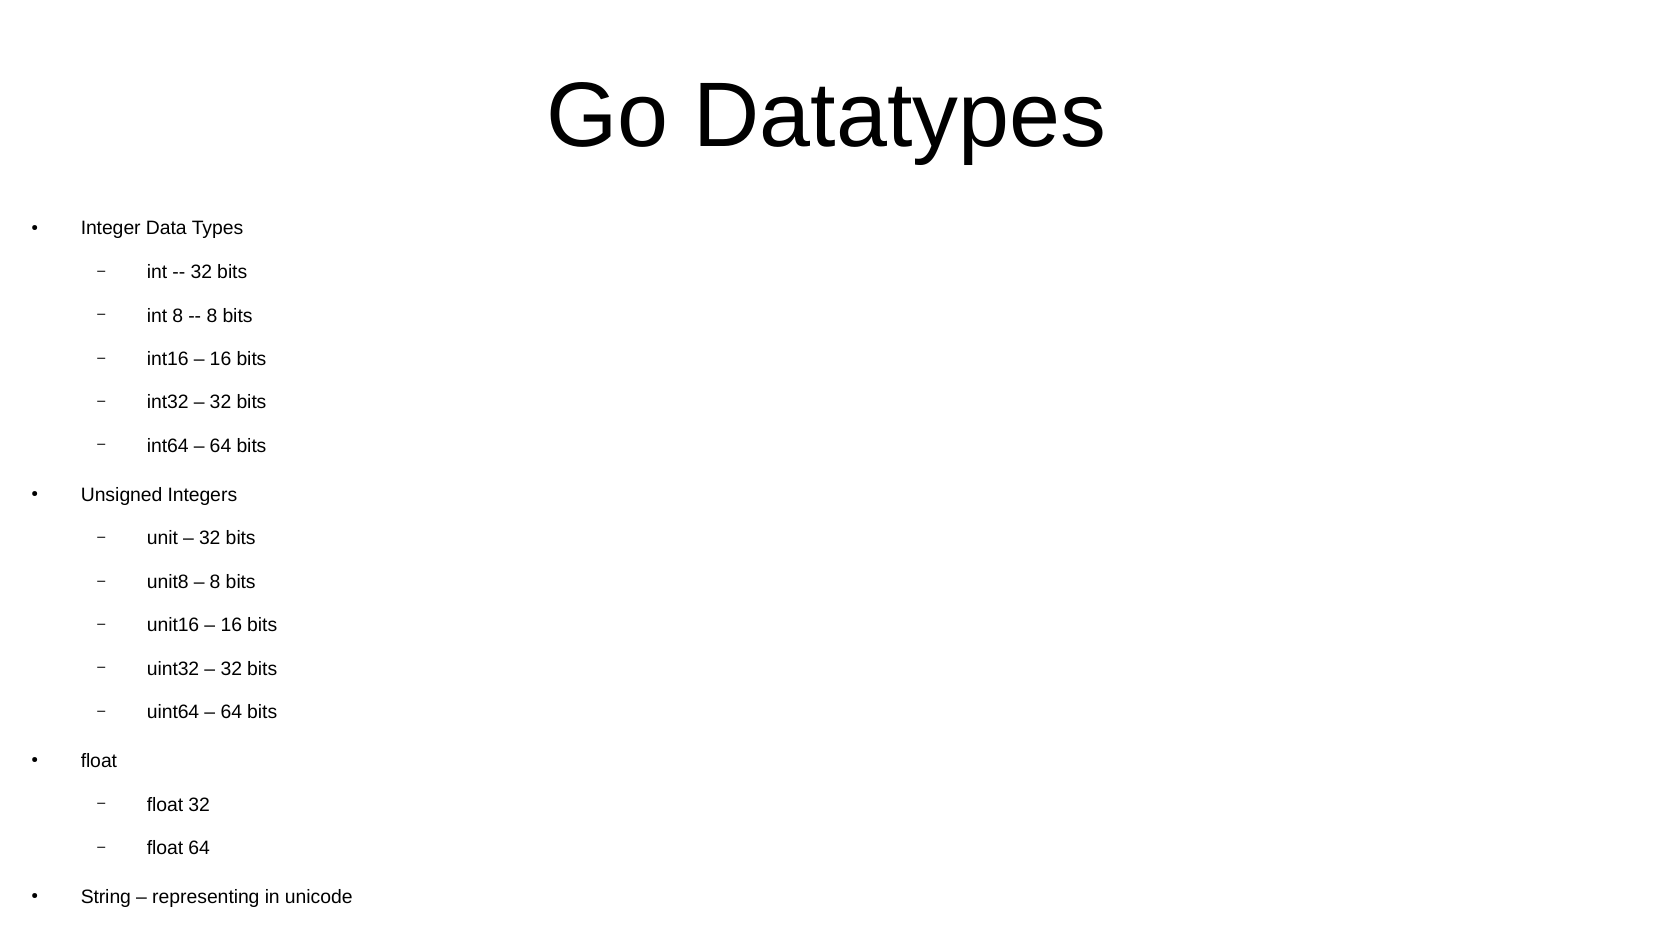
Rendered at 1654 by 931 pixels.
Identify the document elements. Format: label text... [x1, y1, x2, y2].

title Go Datatypes [82, 37, 1571, 193]
list Integer Data Types int -- 32 bits int 8 -- 8 bits int16 – 16 bits int32 – 32 bits int64 – 64 bits Unsigned Integers unit – 32 bits unit8 – 8 bits unit16 – 16 bits uint32 – 32 bits uint64 – 64 bits float float 32 float 64 String – representing in unicode [15, 217, 1571, 916]
